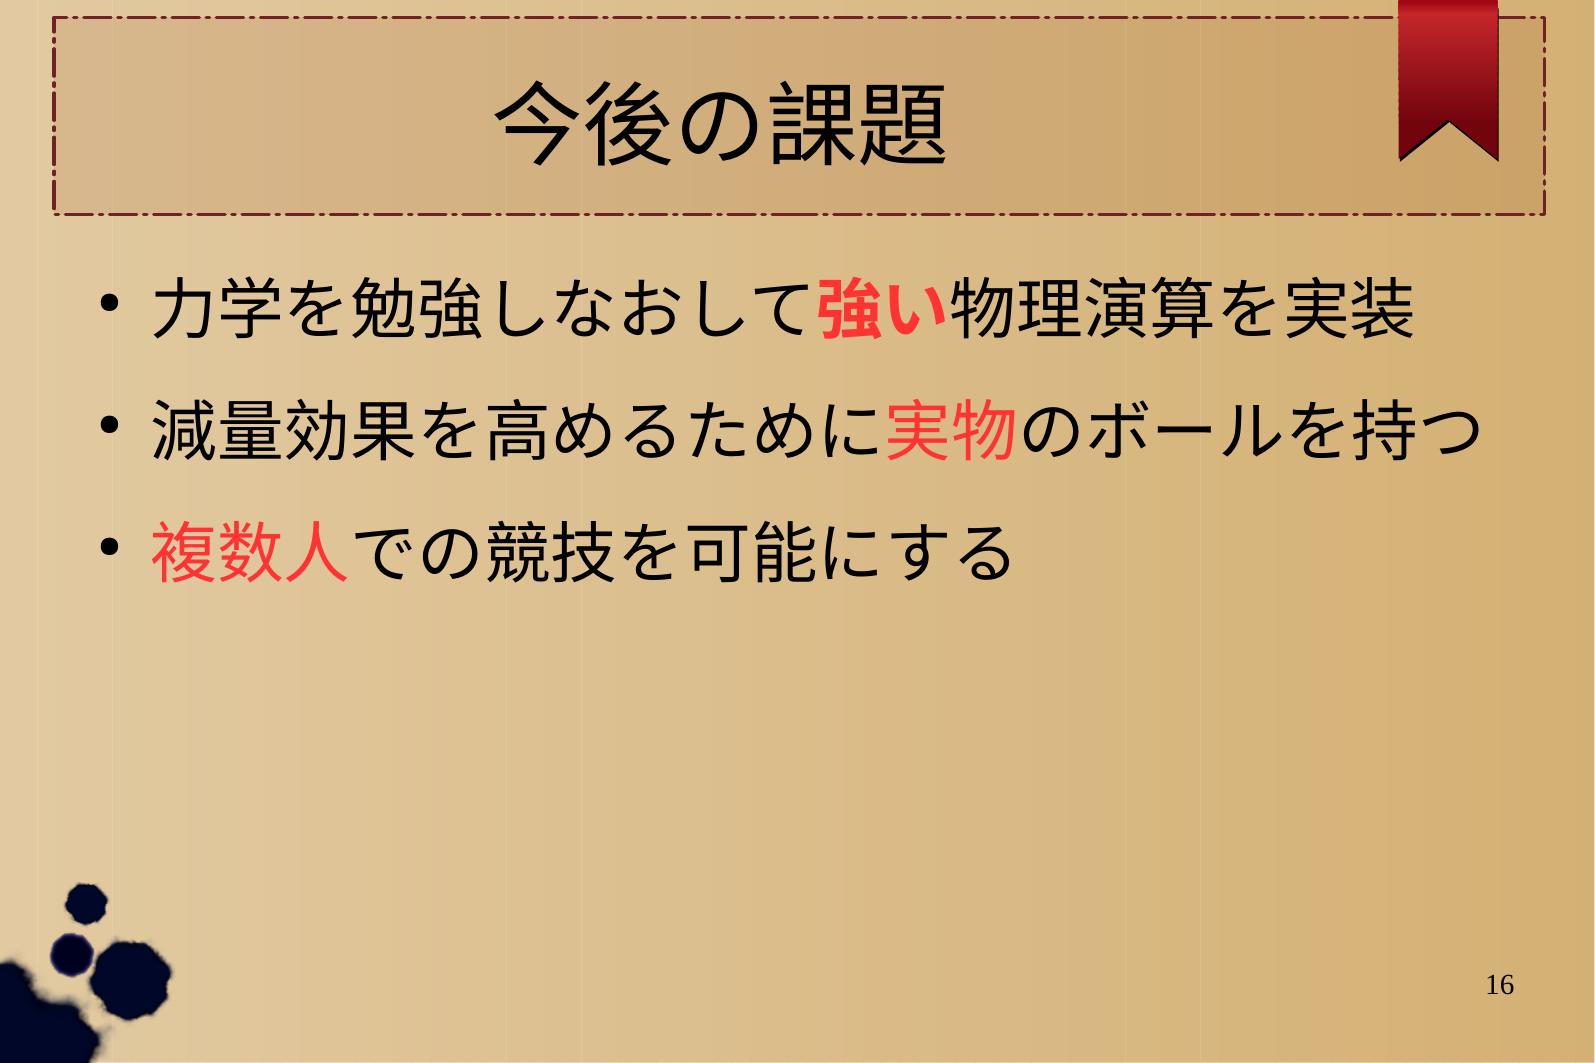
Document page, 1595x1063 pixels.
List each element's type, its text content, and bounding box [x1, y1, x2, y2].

list 力学を勉強しなおして強い物理演算を実装 減量効果を高めるために実物のボールを持つ 複数人での競技を可能にする [79, 256, 1515, 873]
title 今後の課題 [79, 40, 1361, 196]
